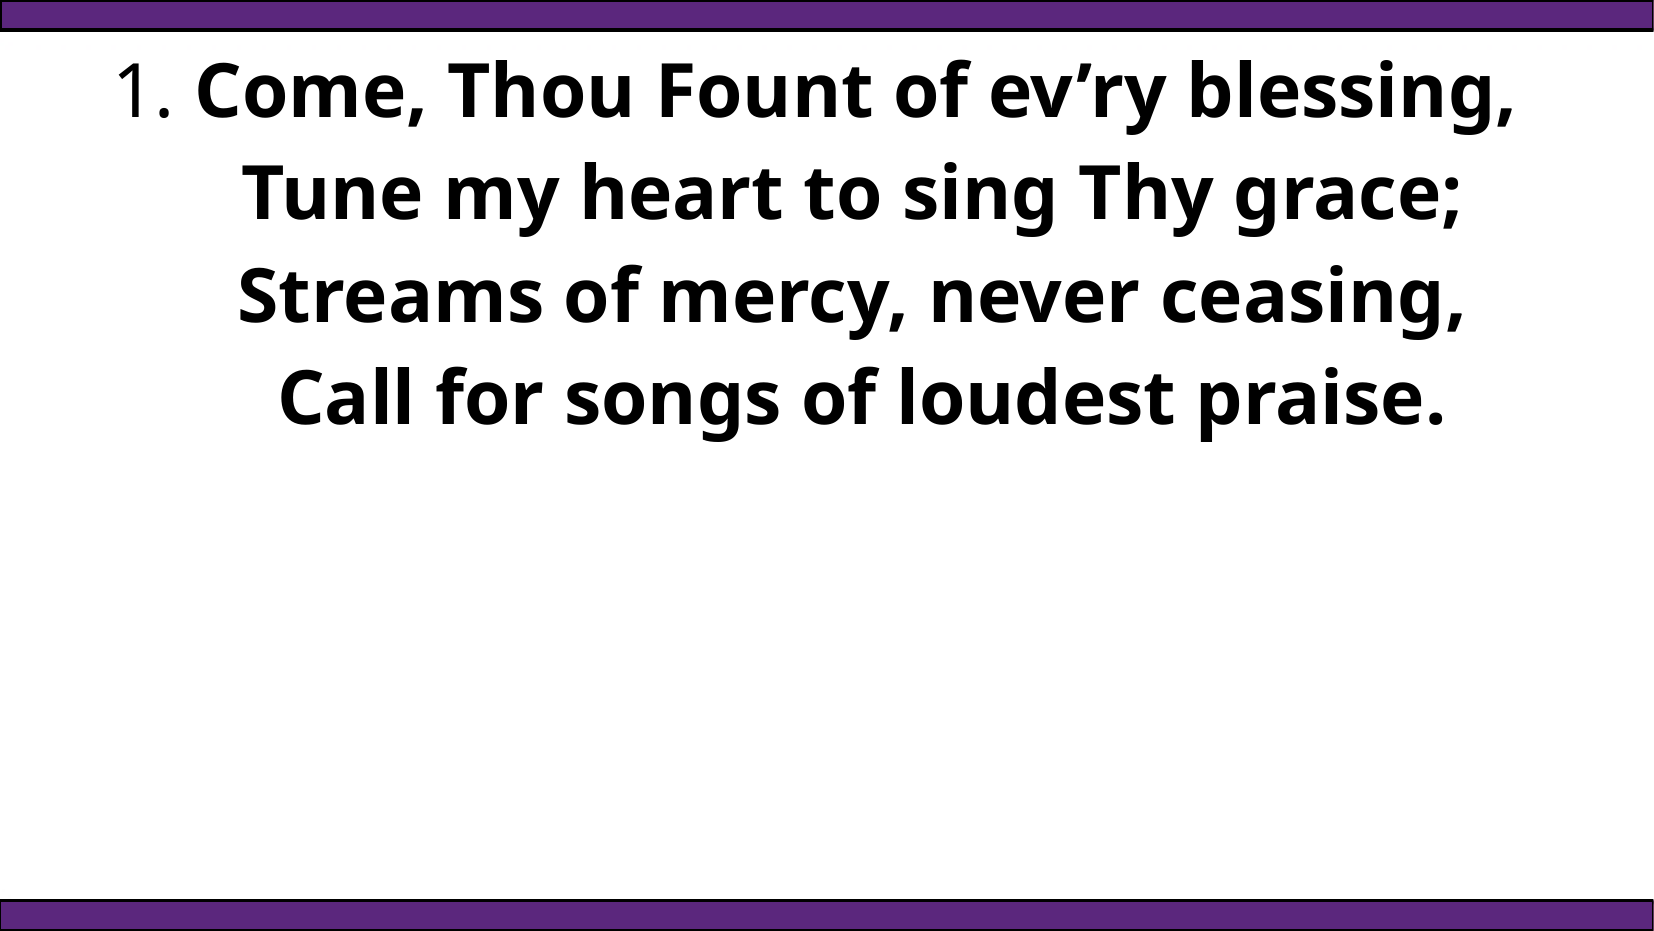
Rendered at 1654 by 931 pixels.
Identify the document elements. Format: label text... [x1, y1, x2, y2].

text_box 1. Come, Thou Fount of ev’ry blessing, Tune my heart to sing Thy grace; Streams of mercy, never ceasing, Call for songs of loudest praise. [75, 30, 1576, 445]
text_box [0, 0, 1654, 31]
picture [0, 31, 1654, 900]
text_box [0, 900, 1654, 931]
